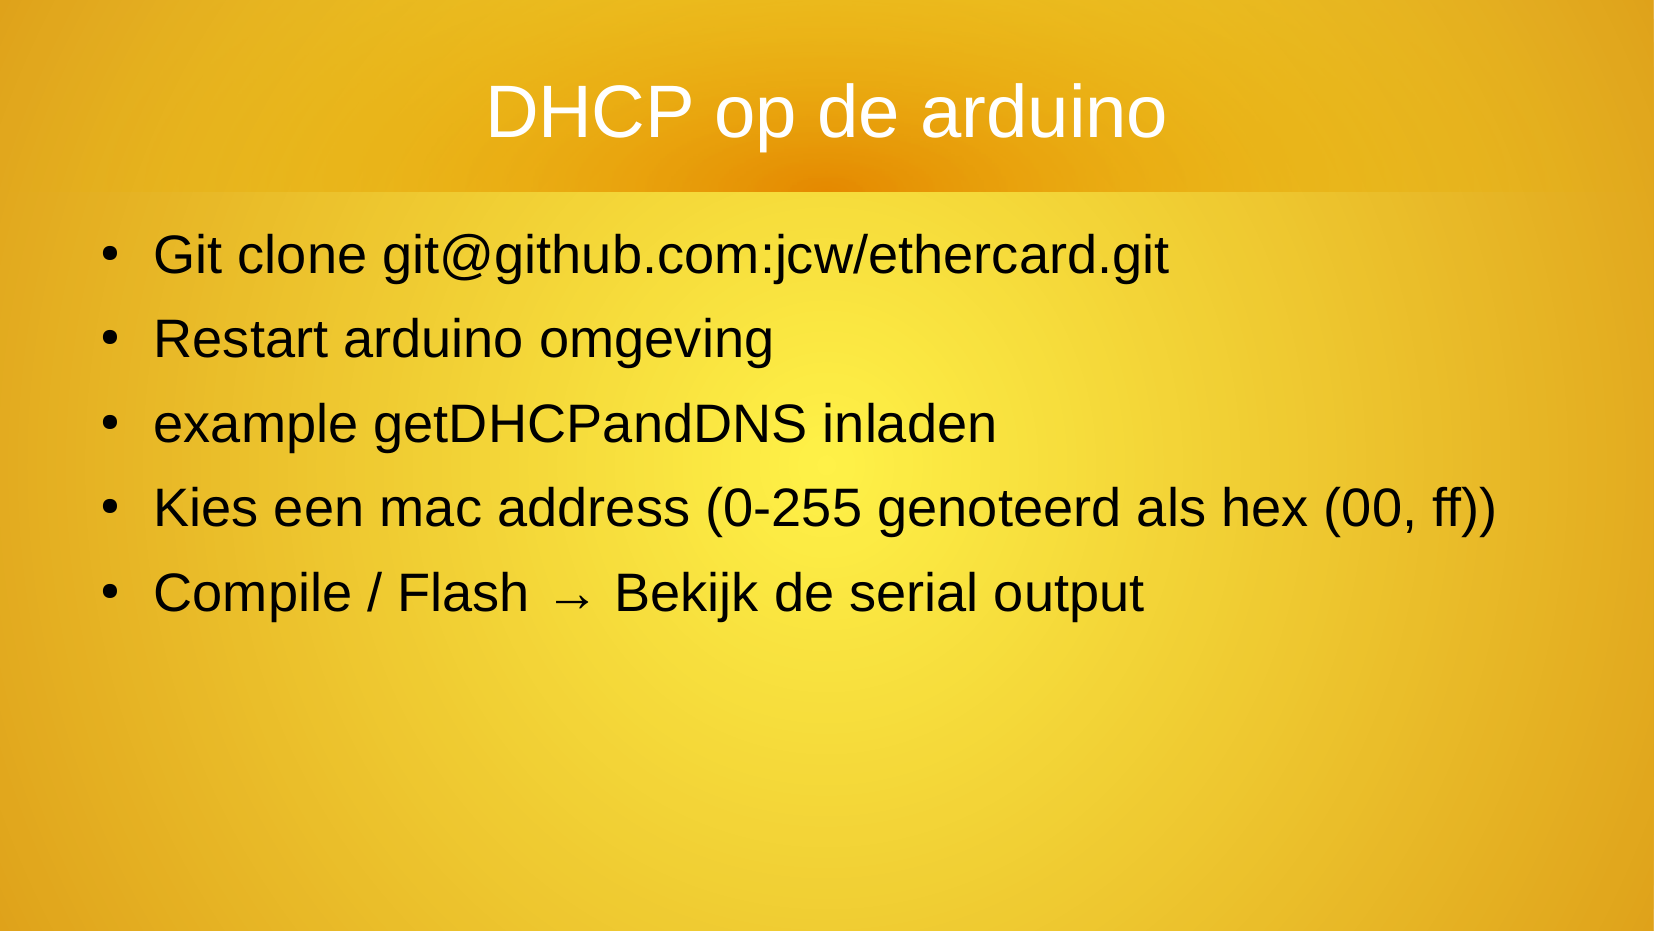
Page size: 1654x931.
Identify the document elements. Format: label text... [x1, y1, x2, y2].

title DHCP op de arduino [82, 35, 1571, 189]
list Git clone git@github.com:jcw/ethercard.git Restart arduino omgeving example getDHCPandDNS inladen Kies een mac address (0-255 genoteerd als hex (00, ff)) Compile / Flash → Bekijk de serial output [82, 224, 1571, 764]
